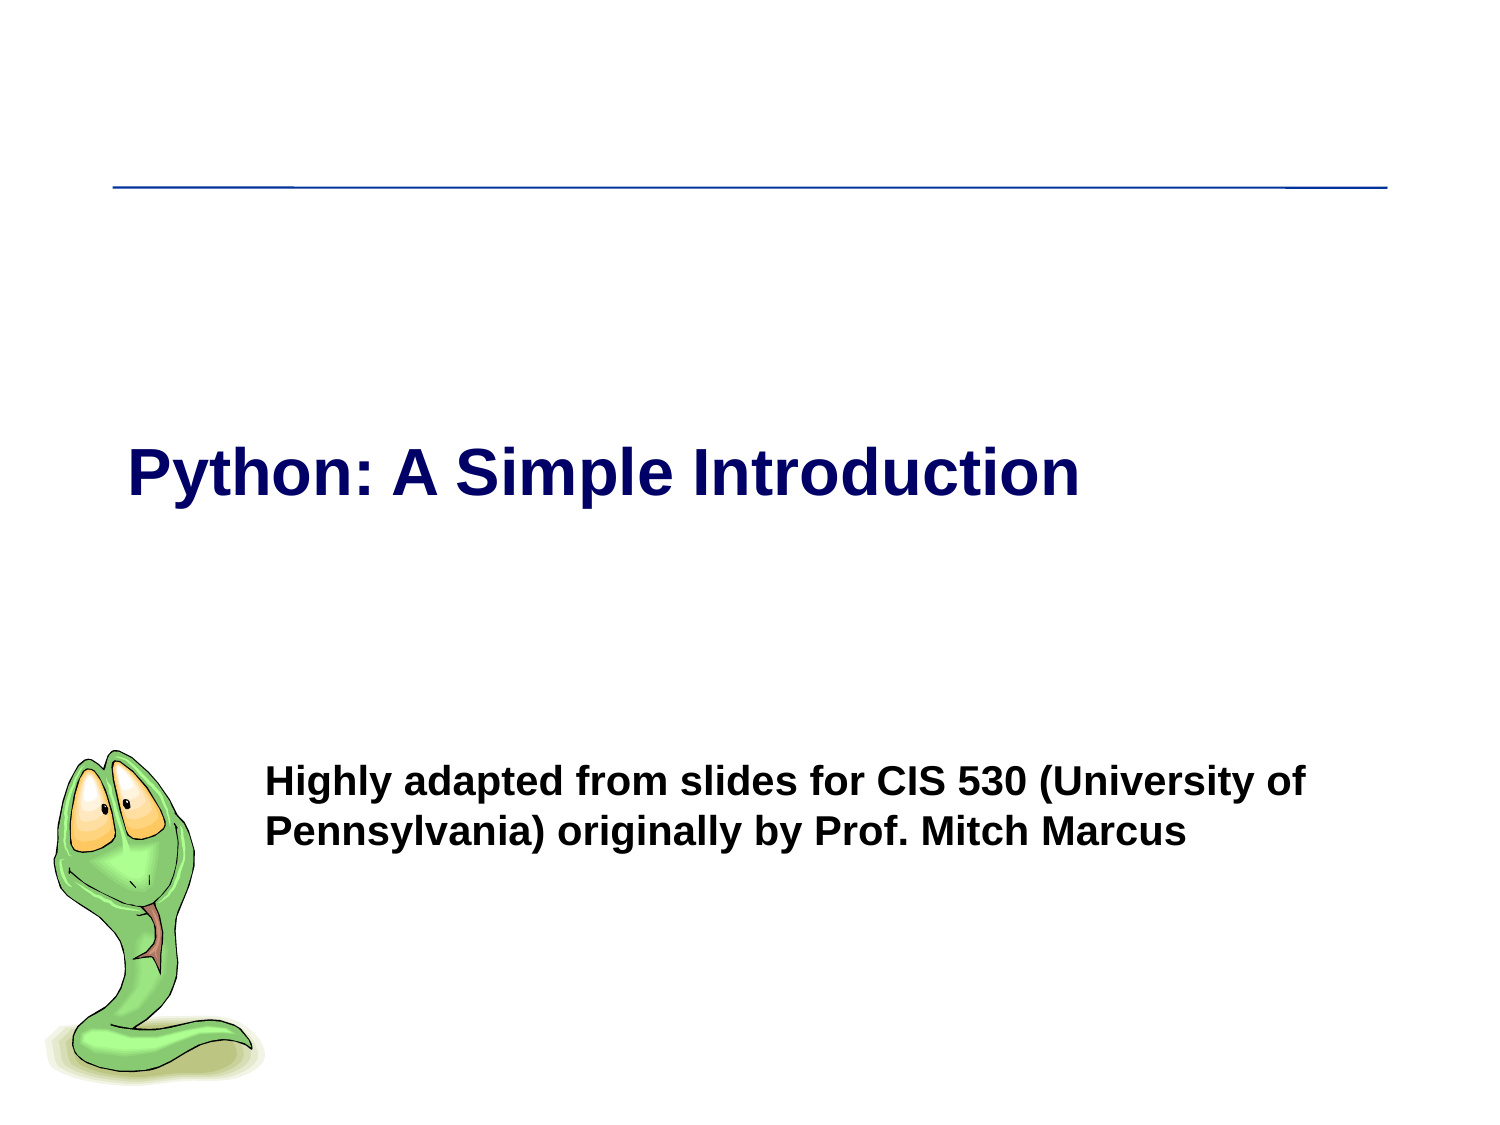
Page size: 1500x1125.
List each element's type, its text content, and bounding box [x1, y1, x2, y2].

picture [37, 750, 273, 1091]
title Python: A Simple Introduction [112, 374, 1388, 563]
subtitle Highly adapted from slides for CIS 530 (University of Pennsylvania) originally by Prof. Mitch Marcus [249, 624, 1413, 913]
